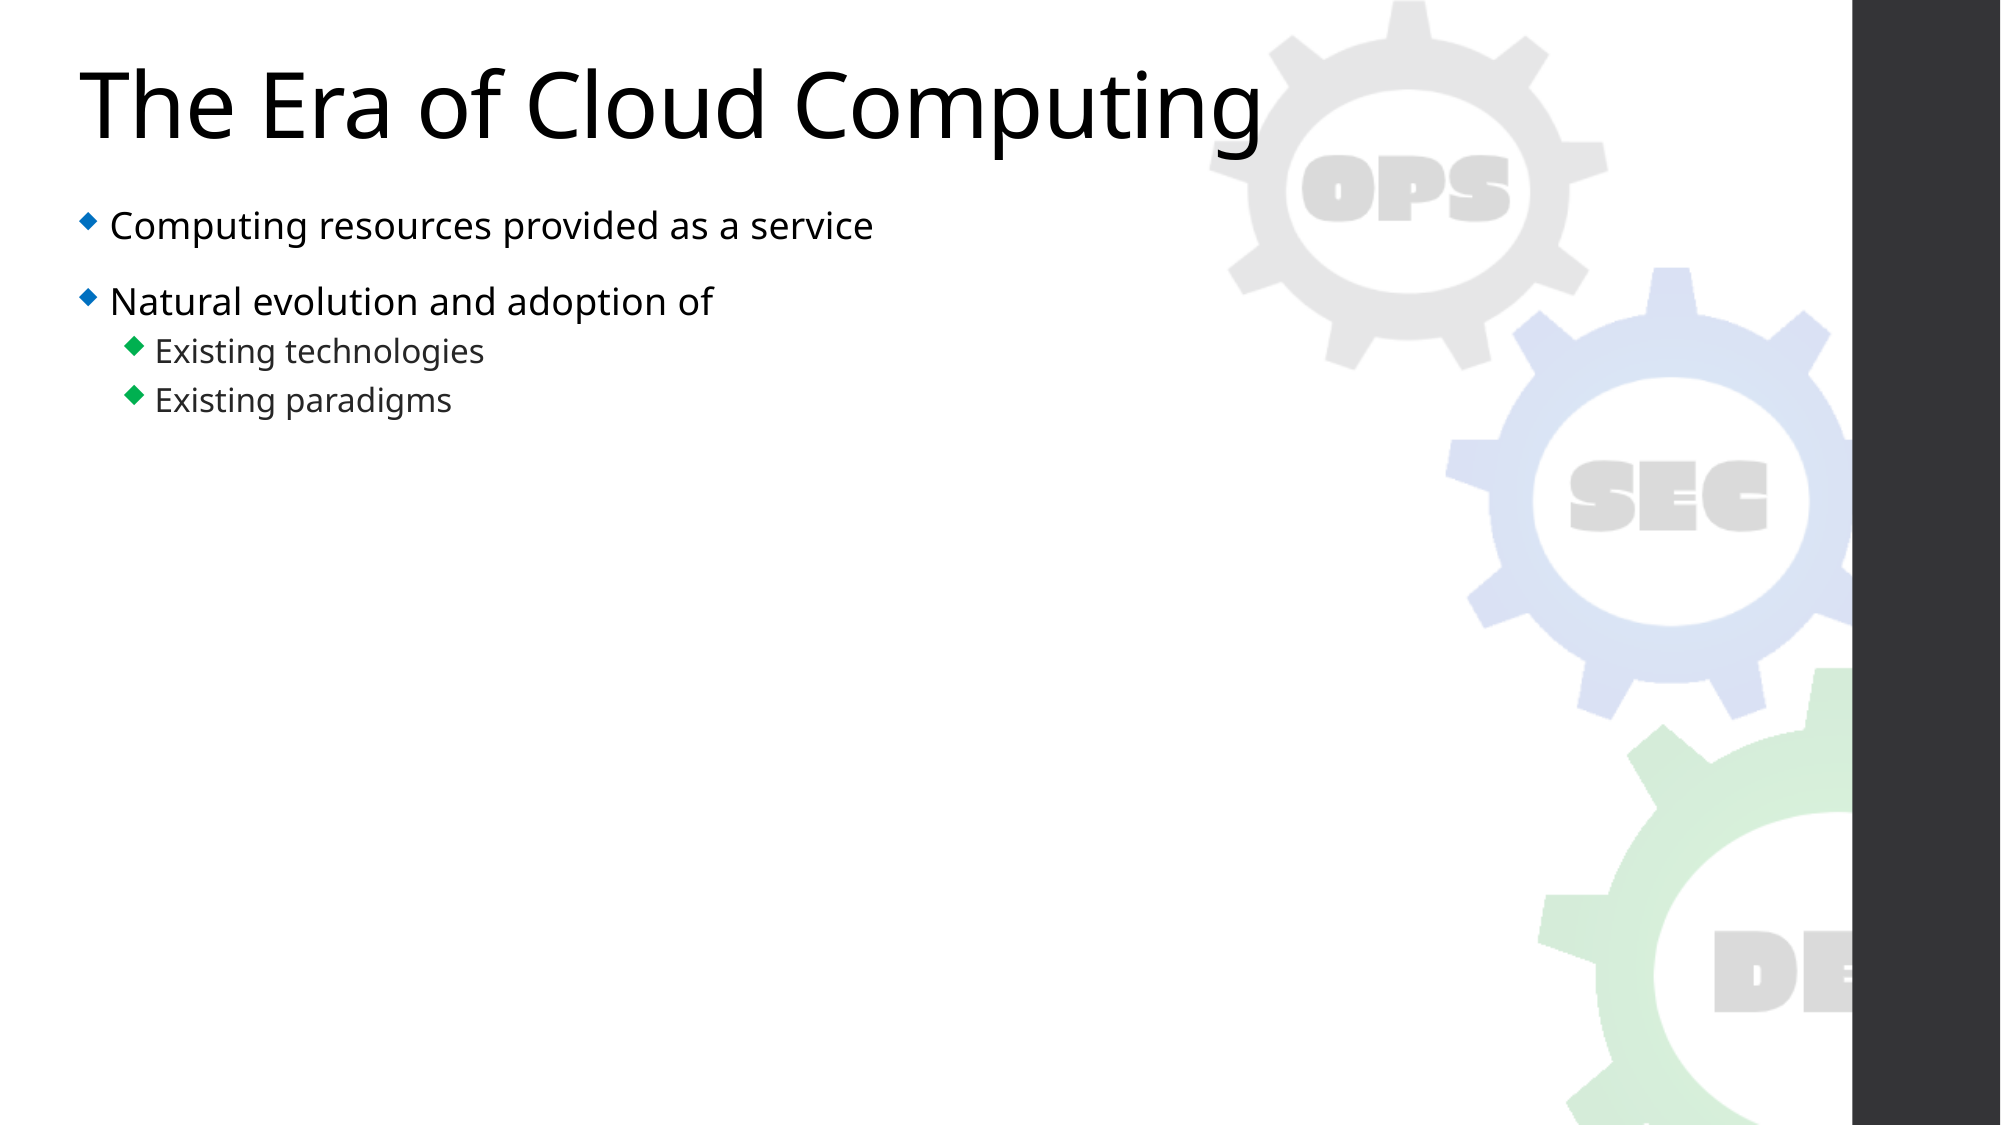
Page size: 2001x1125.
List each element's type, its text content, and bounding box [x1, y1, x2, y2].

list Computing resources provided as a service Natural evolution and adoption of Existing technologies Existing paradigms [64, 198, 1797, 1073]
title The Era of Cloud Computing [64, 33, 1797, 166]
